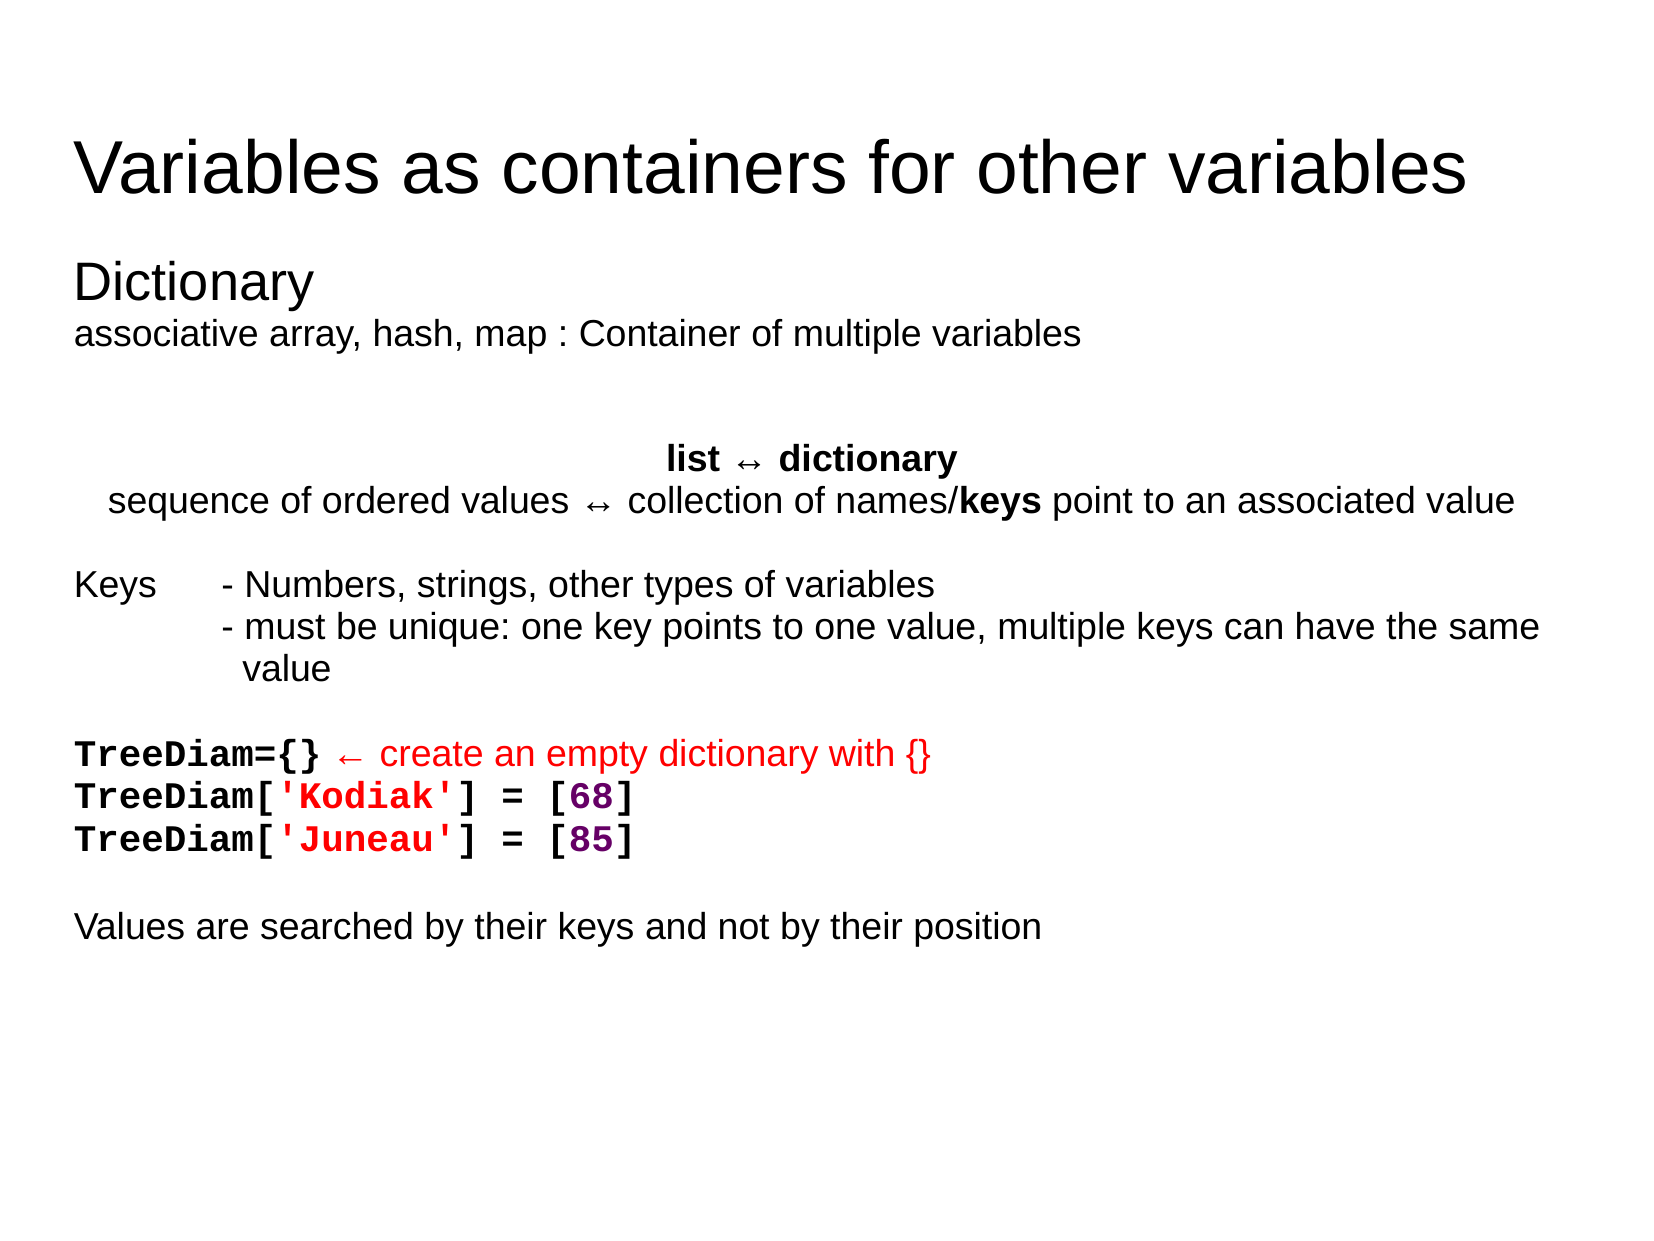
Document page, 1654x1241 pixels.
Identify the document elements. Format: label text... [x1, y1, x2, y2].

text_box Variables as containers for other variables Dictionary associative array, hash, map : Container of multiple variables list ↔ dictionary sequence of ordered values ↔ collection of names/keys point to an associated value Keys - Numbers, strings, other types of variables - must be unique: one key points to one value, multiple keys can have the same value TreeDiam={} ← create an empty dictionary with {} TreeDiam['Kodiak'] = [68] TreeDiam['Juneau'] = [85] Values are searched by their keys and not by their position [59, 118, 1565, 1040]
